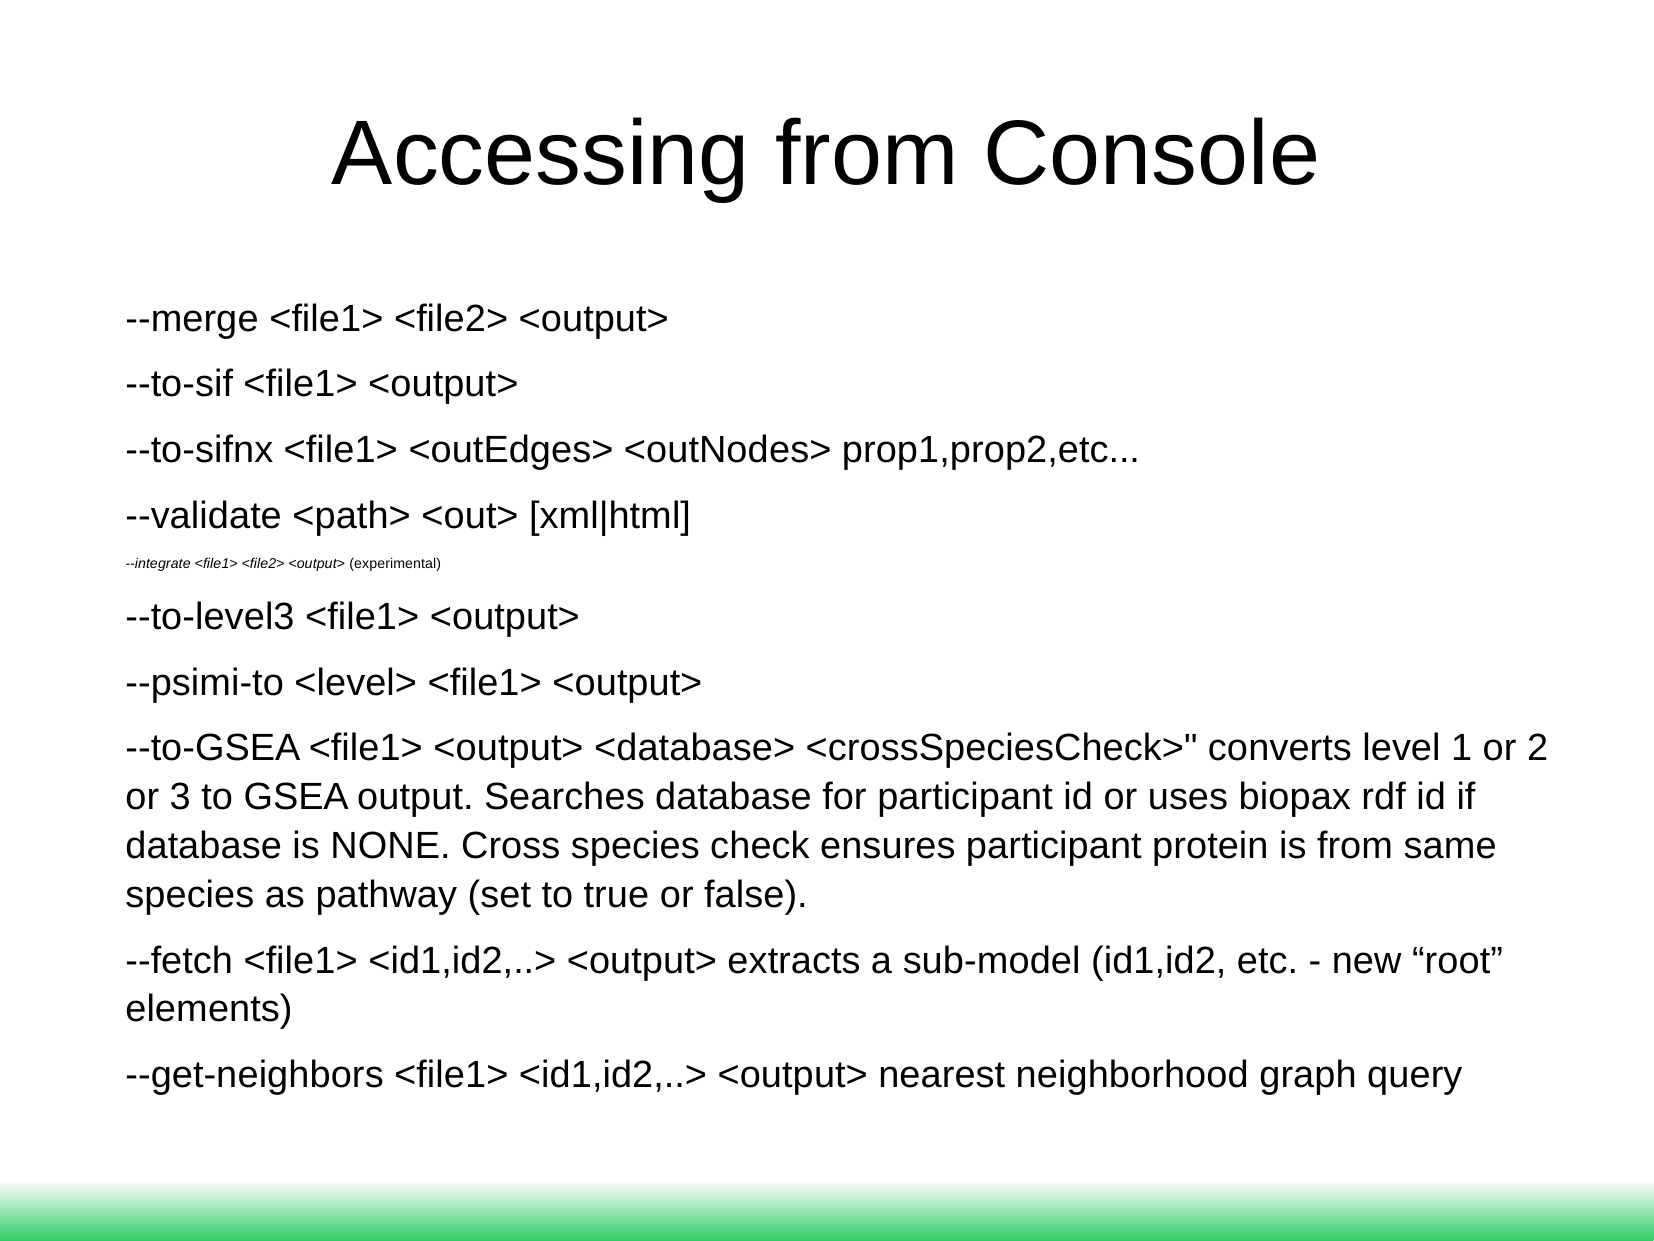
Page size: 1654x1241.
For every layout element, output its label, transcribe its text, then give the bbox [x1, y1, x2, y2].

title Accessing from Console [82, 49, 1571, 257]
list --merge <file1> <file2> <output> --to-sif <file1> <output> --to-sifnx <file1> <outEdges> <outNodes> prop1,prop2,etc... --validate <path> <out> [xml|html] --integrate <file1> <file2> <output> (experimental) --to-level3 <file1> <output> --psimi-to <level> <file1> <output> --to-GSEA <file1> <output> <database> <crossSpeciesCheck>" converts level 1 or 2 or 3 to GSEA output. Searches database for participant id or uses biopax rdf id if database is NONE. Cross species check ensures participant protein is from same species as pathway (set to true or false). --fetch <file1> <id1,id2,..> <output> extracts a sub-model (id1,id2, etc. - new “root” elements) --get-neighbors <file1> <id1,id2,..> <output> nearest neighborhood graph query [82, 290, 1571, 1109]
